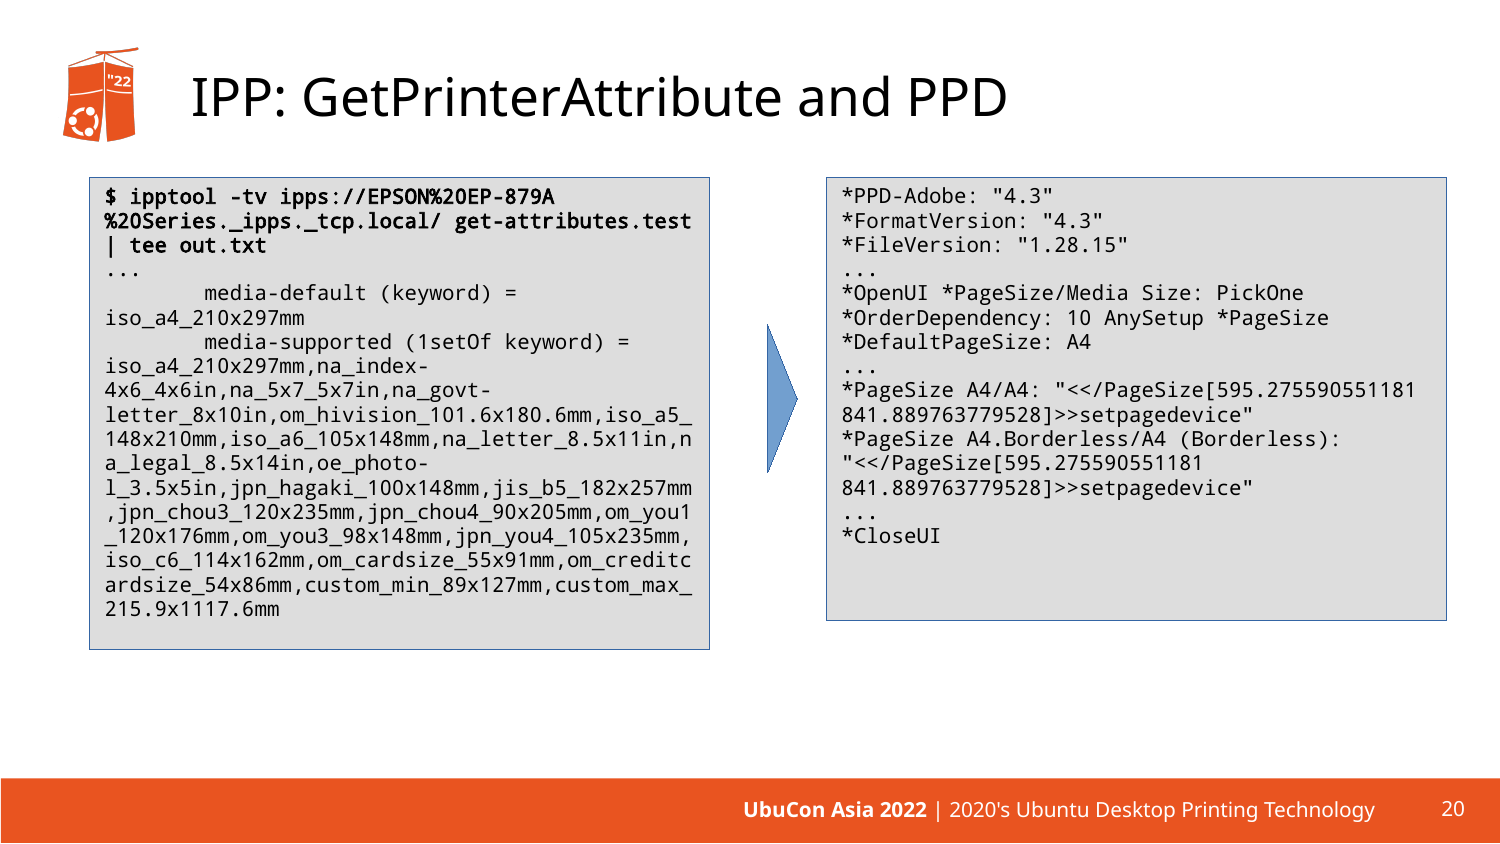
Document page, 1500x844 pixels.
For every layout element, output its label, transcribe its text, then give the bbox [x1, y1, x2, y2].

text_box UbuCon Asia 2022 | 2020's Ubuntu Desktop Printing Technology [345, 781, 1390, 837]
slide_number <number> [1389, 777, 1480, 842]
text_box $ ipptool -tv ipps://EPSON%20EP-879A%20Series._ipps._tcp.local/ get-attributes.test | tee out.txt ... media-default (keyword) = iso_a4_210x297mm media-supported (1setOf keyword) = iso_a4_210x297mm,na_index-4x6_4x6in,na_5x7_5x7in,na_govt-letter_8x10in,om_hivision_101.6x180.6mm,iso_a5_148x210mm,iso_a6_105x148mm,na_letter_8.5x11in,na_legal_8.5x14in,oe_photo-l_3.5x5in,jpn_hagaki_100x148mm,jis_b5_182x257mm,jpn_chou3_120x235mm,jpn_chou4_90x205mm,om_you1_120x176mm,om_you3_98x148mm,jpn_you4_105x235mm,iso_c6_114x162mm,om_cardsize_55x91mm,om_creditcardsize_54x86mm,custom_min_89x127mm,custom_max_215.9x1117.6mm [89, 177, 710, 650]
title IPP: GetPrinterAttribute and PPD [176, 48, 1449, 142]
picture [51, 47, 146, 142]
text_box [767, 324, 798, 473]
text_box *PPD-Adobe: "4.3" *FormatVersion: "4.3" *FileVersion: "1.28.15" ... *OpenUI *PageSize/Media Size: PickOne *OrderDependency: 10 AnySetup *PageSize *DefaultPageSize: A4 ... *PageSize A4/A4: "<</PageSize[595.275590551181 841.889763779528]>>setpagedevice" *PageSize A4.Borderless/A4 (Borderless): "<</PageSize[595.275590551181 841.889763779528]>>setpagedevice" ... *CloseUI [826, 177, 1447, 621]
text_box [0, 778, 1500, 843]
